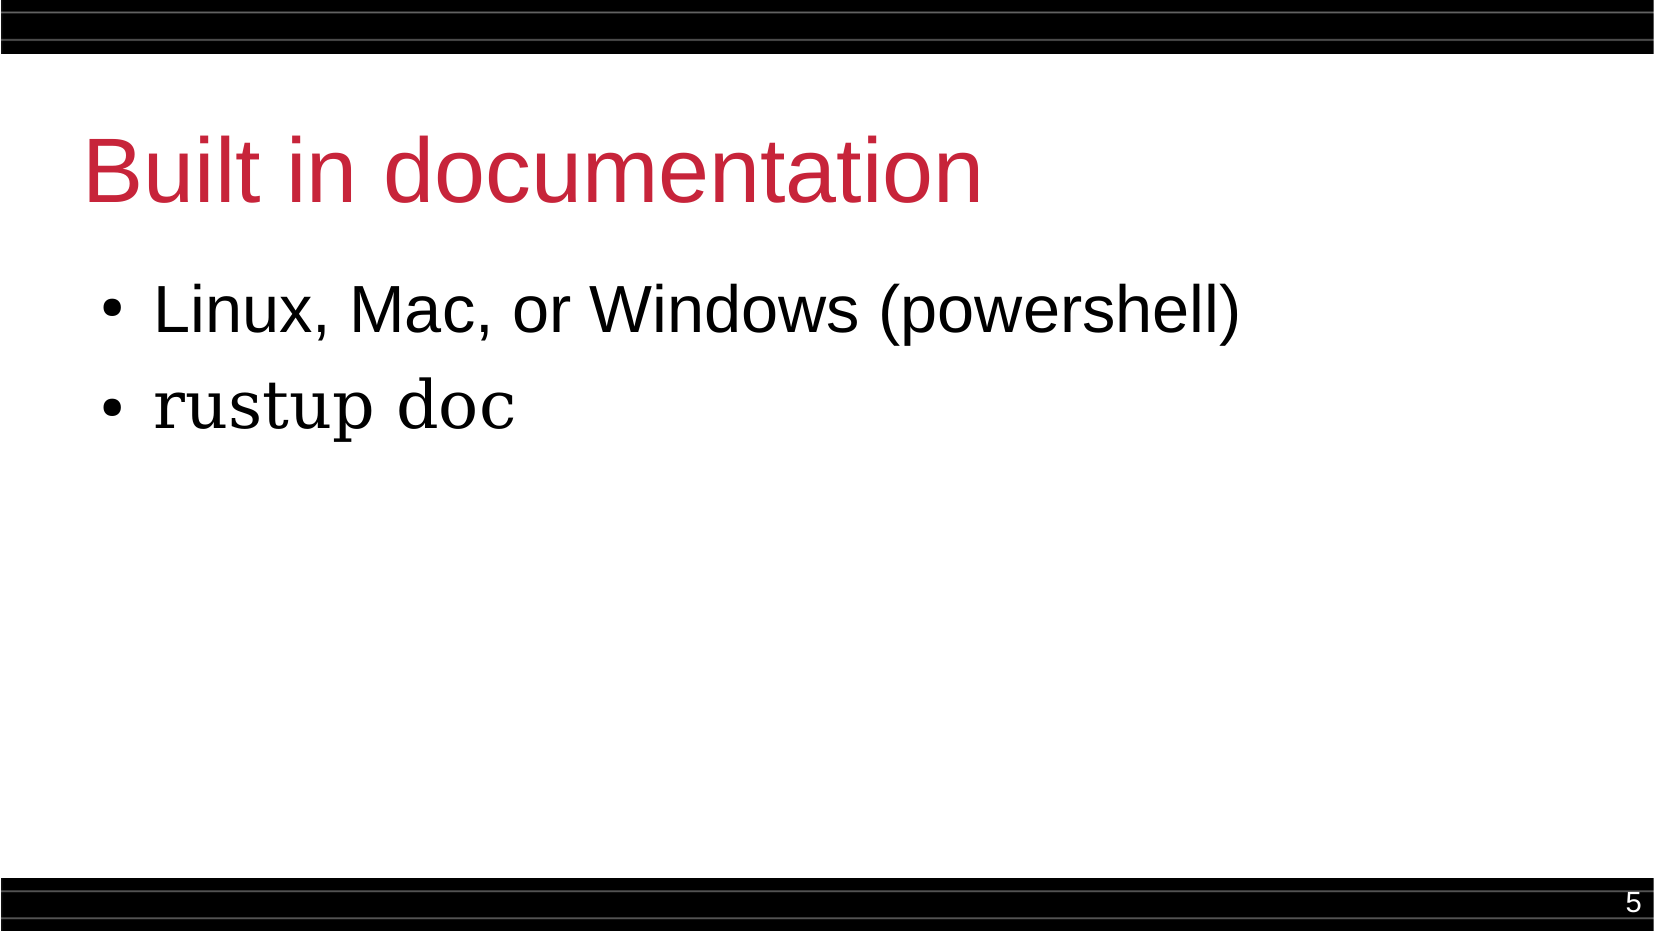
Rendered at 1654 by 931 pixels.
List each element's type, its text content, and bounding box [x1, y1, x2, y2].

title Built in documentation [82, 92, 1571, 249]
list Linux, Mac, or Windows (powershell) rustup doc [82, 271, 1571, 758]
picture [1, 0, 1654, 54]
picture [1, 878, 1654, 931]
